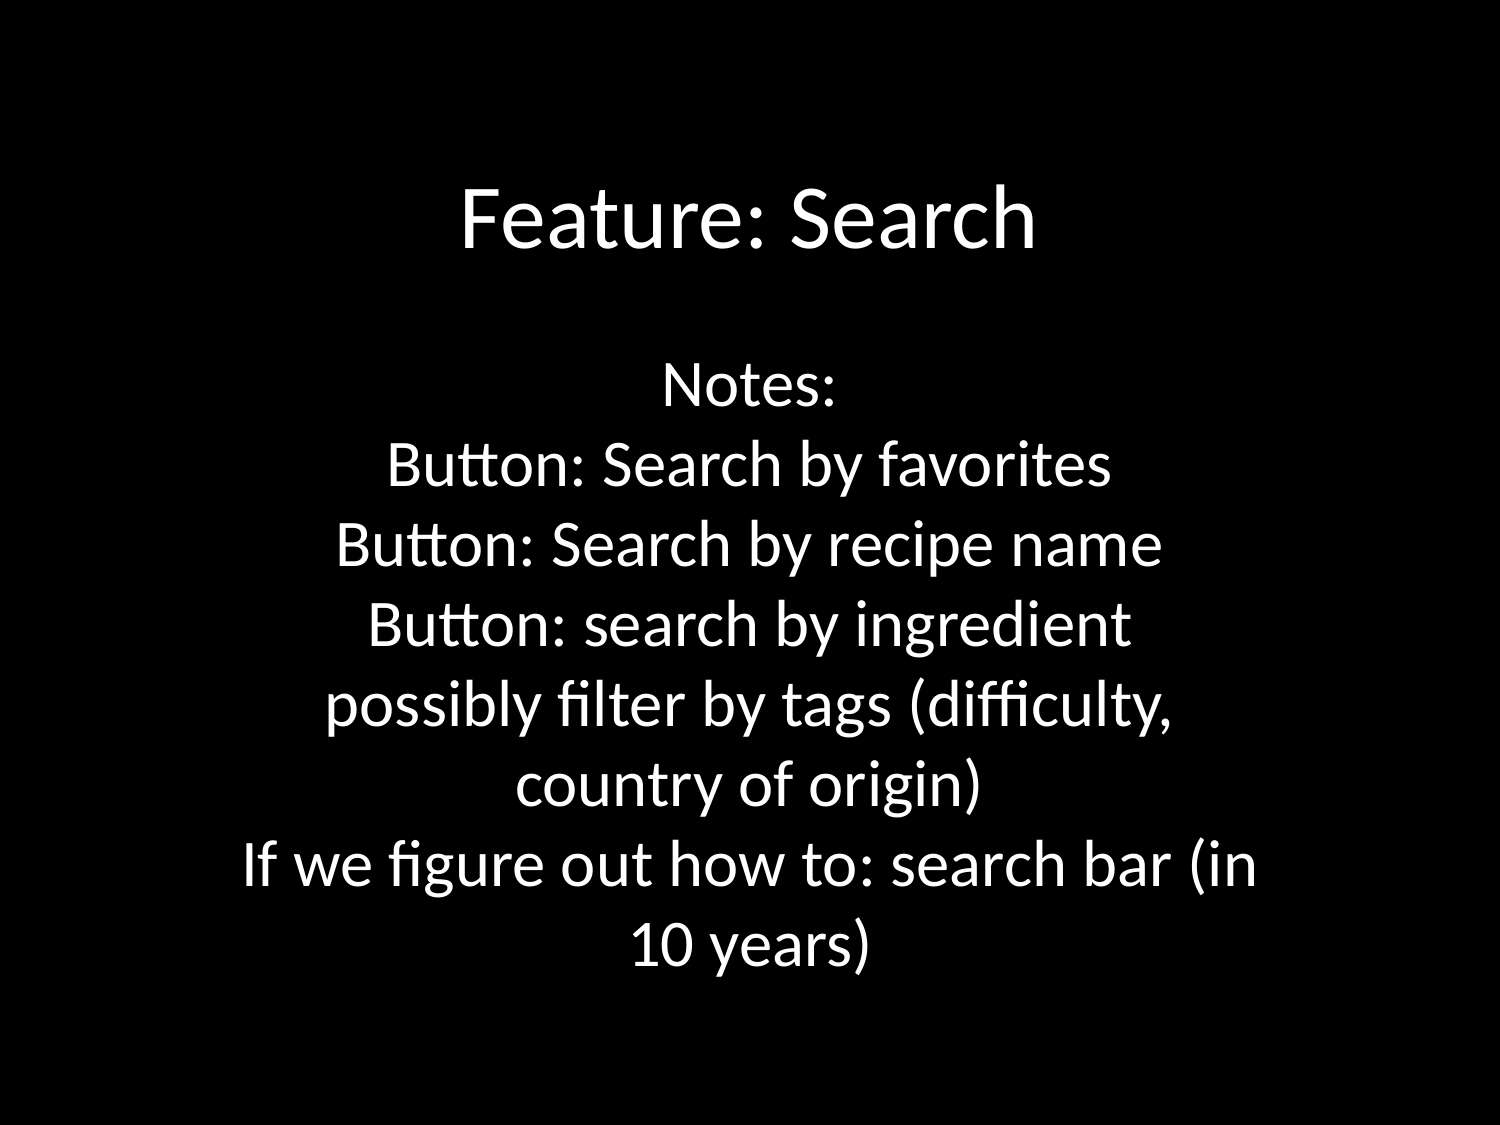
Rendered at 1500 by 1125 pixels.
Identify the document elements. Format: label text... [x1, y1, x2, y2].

subtitle Notes: Button: Search by favorites Button: Search by recipe name Button: search by ingredient possibly filter by tags (difficulty, country of origin) If we figure out how to: search bar (in 10 years) [225, 332, 1275, 1057]
title Feature: Search [112, 91, 1388, 333]
